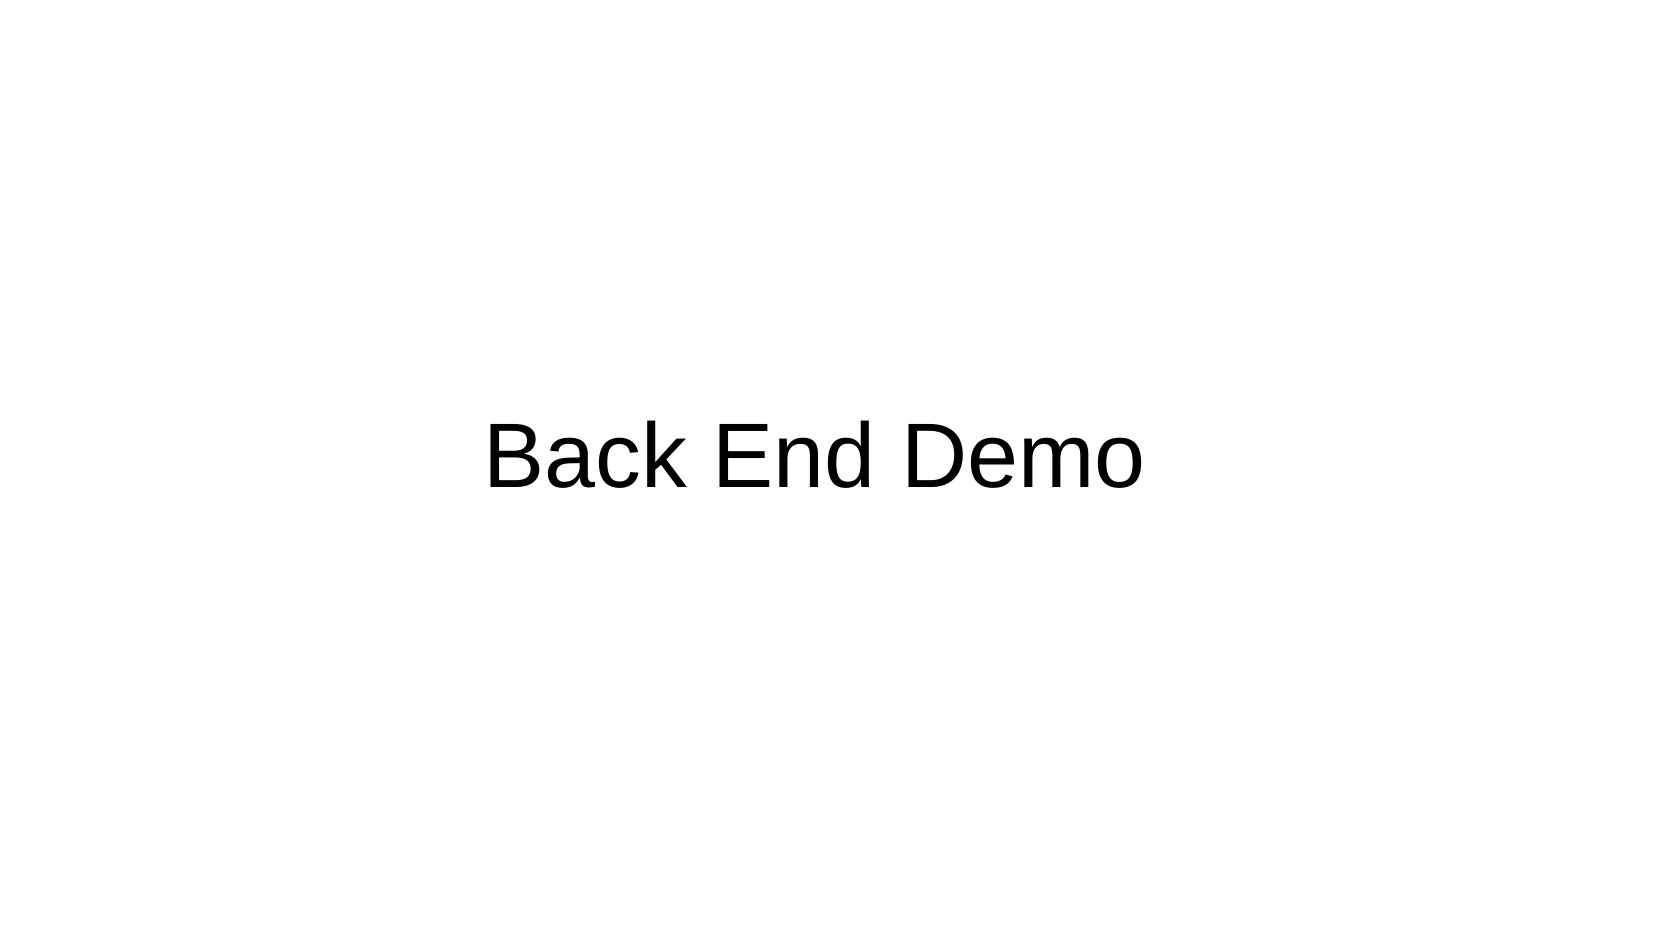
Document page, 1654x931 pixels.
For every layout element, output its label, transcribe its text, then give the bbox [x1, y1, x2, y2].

title Back End Demo [70, 377, 1559, 534]
